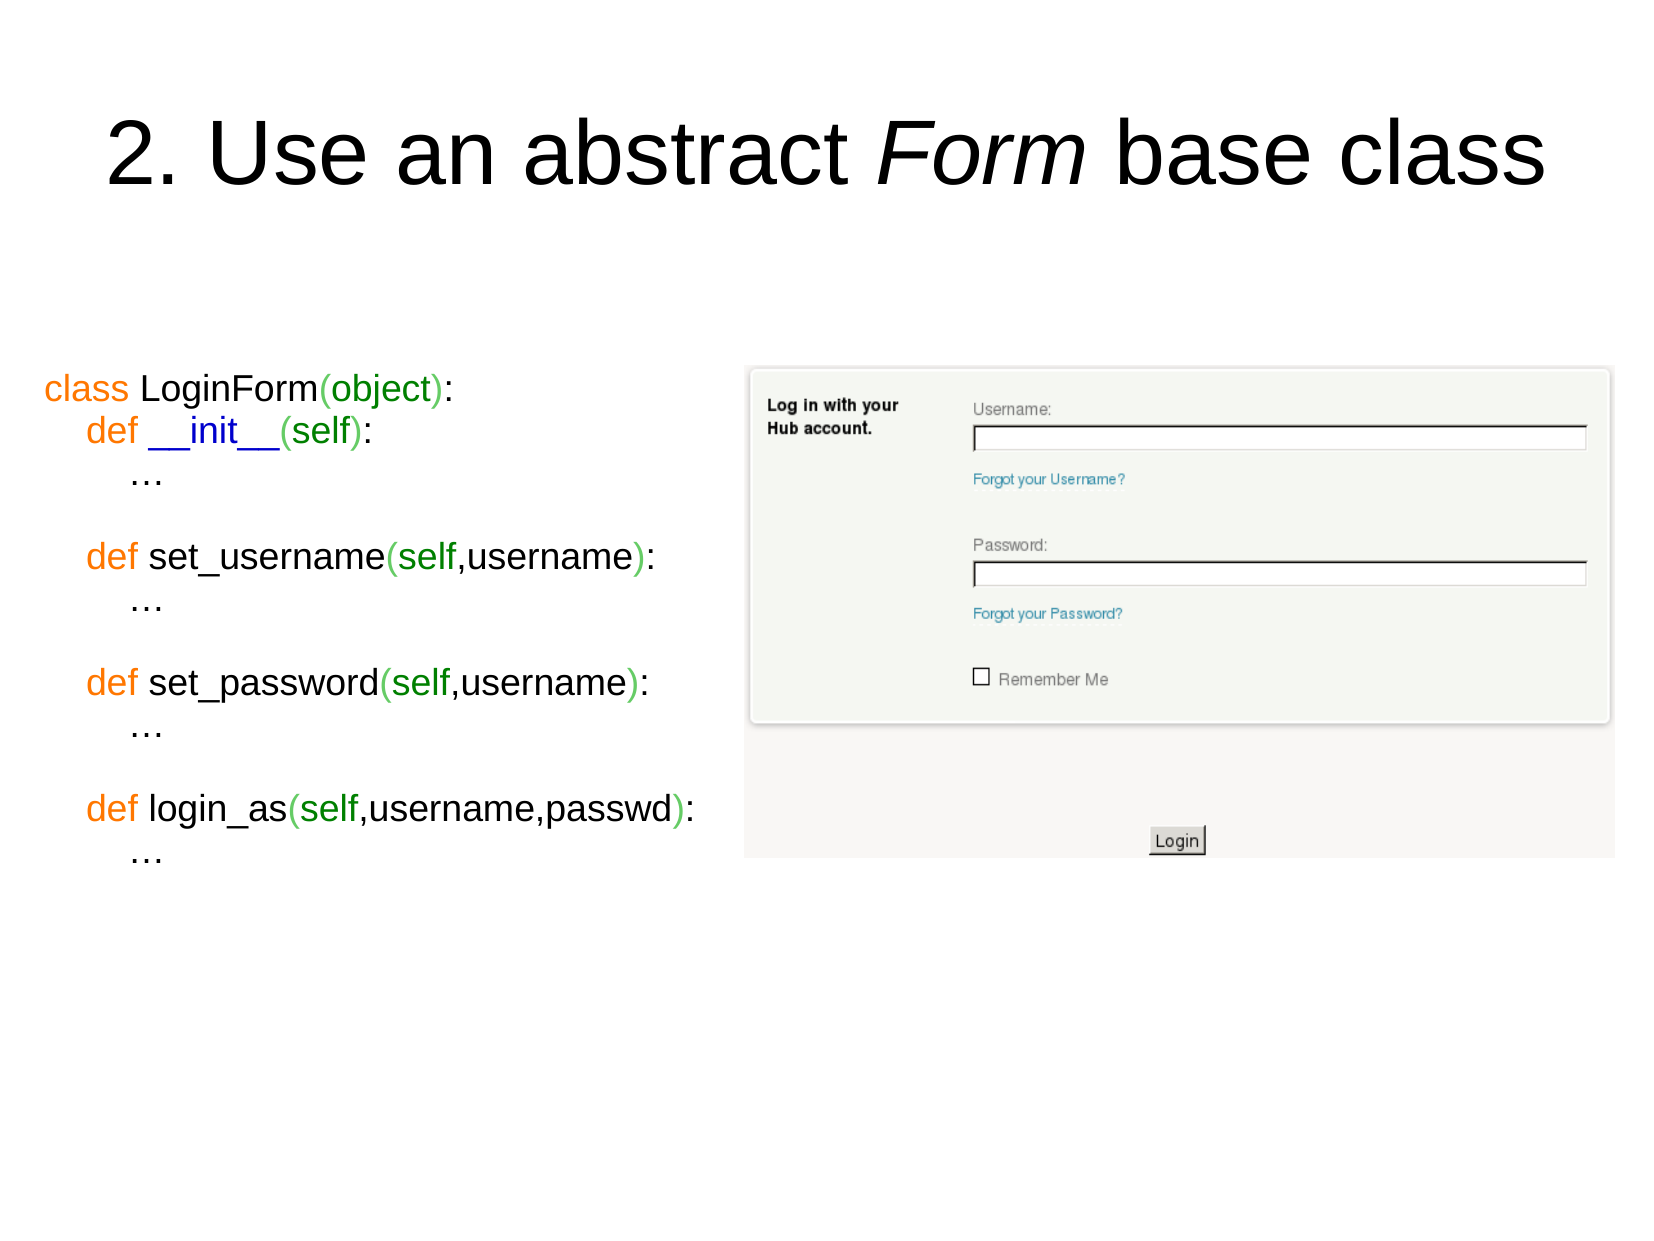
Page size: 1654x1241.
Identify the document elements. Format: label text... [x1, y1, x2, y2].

text_box class LoginForm(object): def __init__(self): … def set_username(self,username): … def set_password(self,username): … def login_as(self,username,passwd): … [29, 360, 804, 880]
picture [744, 365, 1615, 858]
title 2. Use an abstract Form base class [82, 49, 1571, 257]
